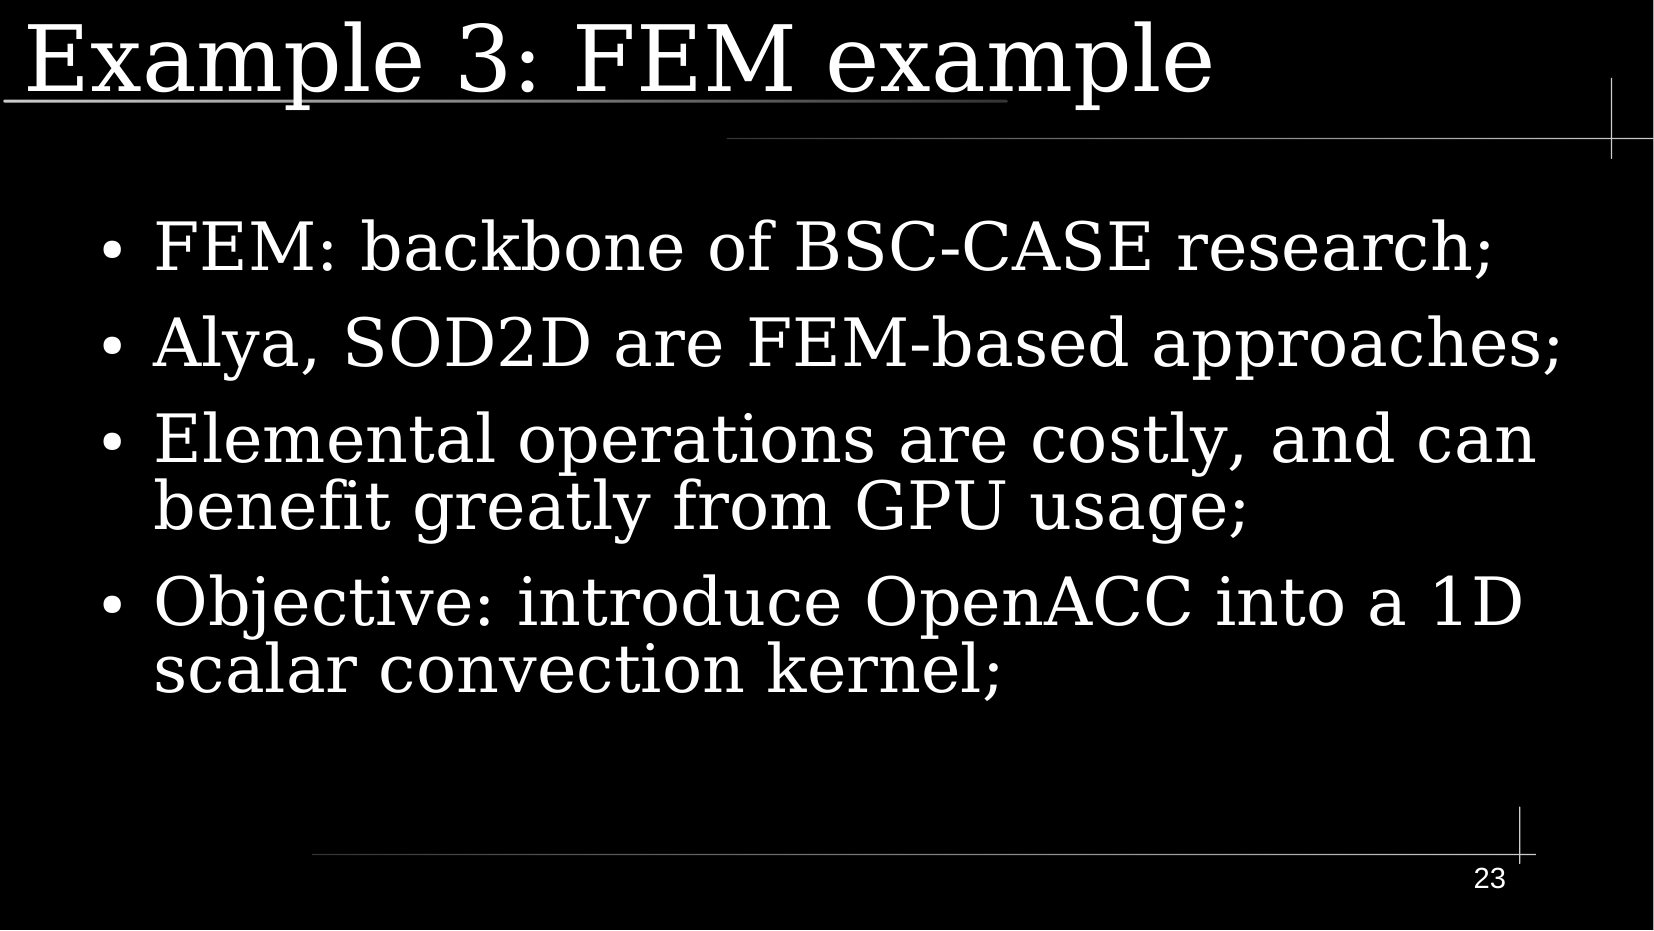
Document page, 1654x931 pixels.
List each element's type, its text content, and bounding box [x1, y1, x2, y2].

list FEM: backbone of BSC-CASE research; Alya, SOD2D are FEM-based approaches; Elemental operations are costly, and can benefit greatly from GPU usage; Objective: introduce OpenACC into a 1D scalar convection kernel; [82, 217, 1571, 758]
title Example 3: FEM example [23, 11, 1589, 119]
